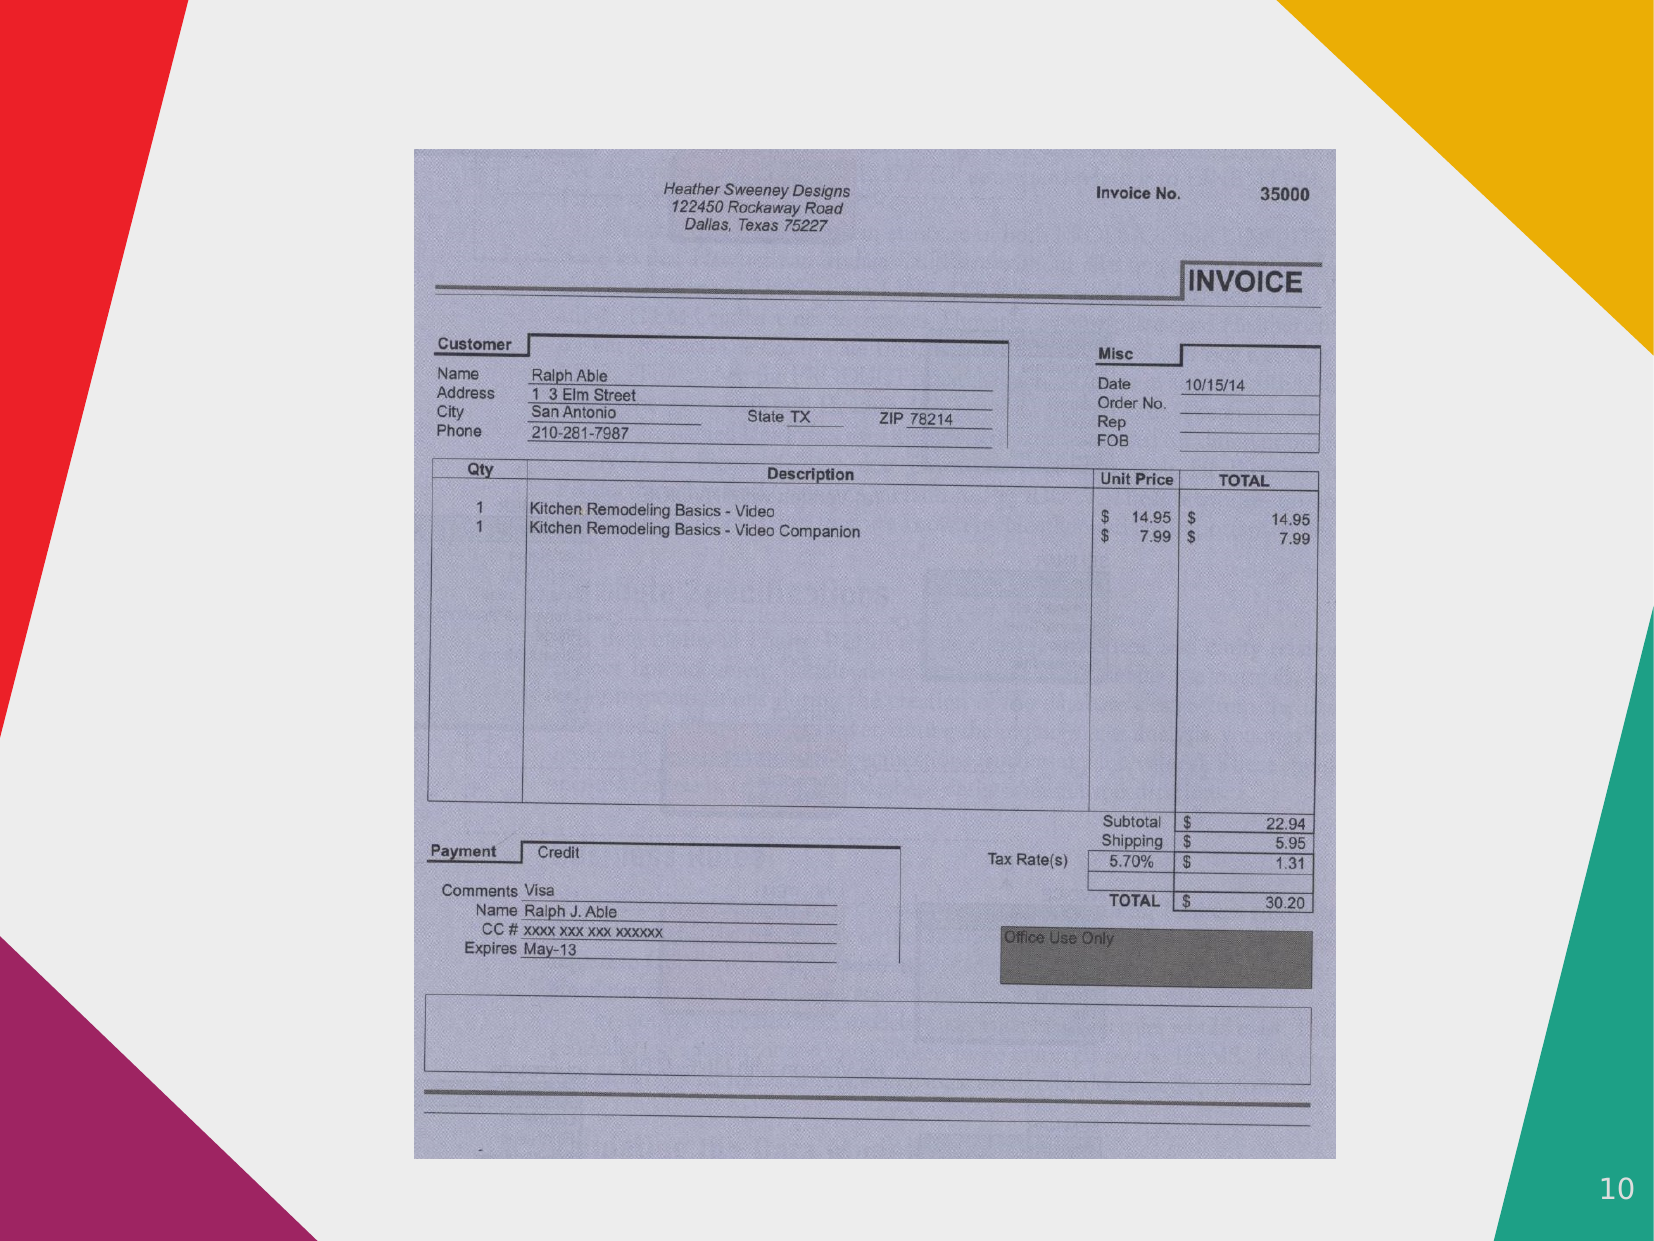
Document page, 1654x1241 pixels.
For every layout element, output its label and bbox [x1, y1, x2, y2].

picture [414, 149, 1336, 1159]
